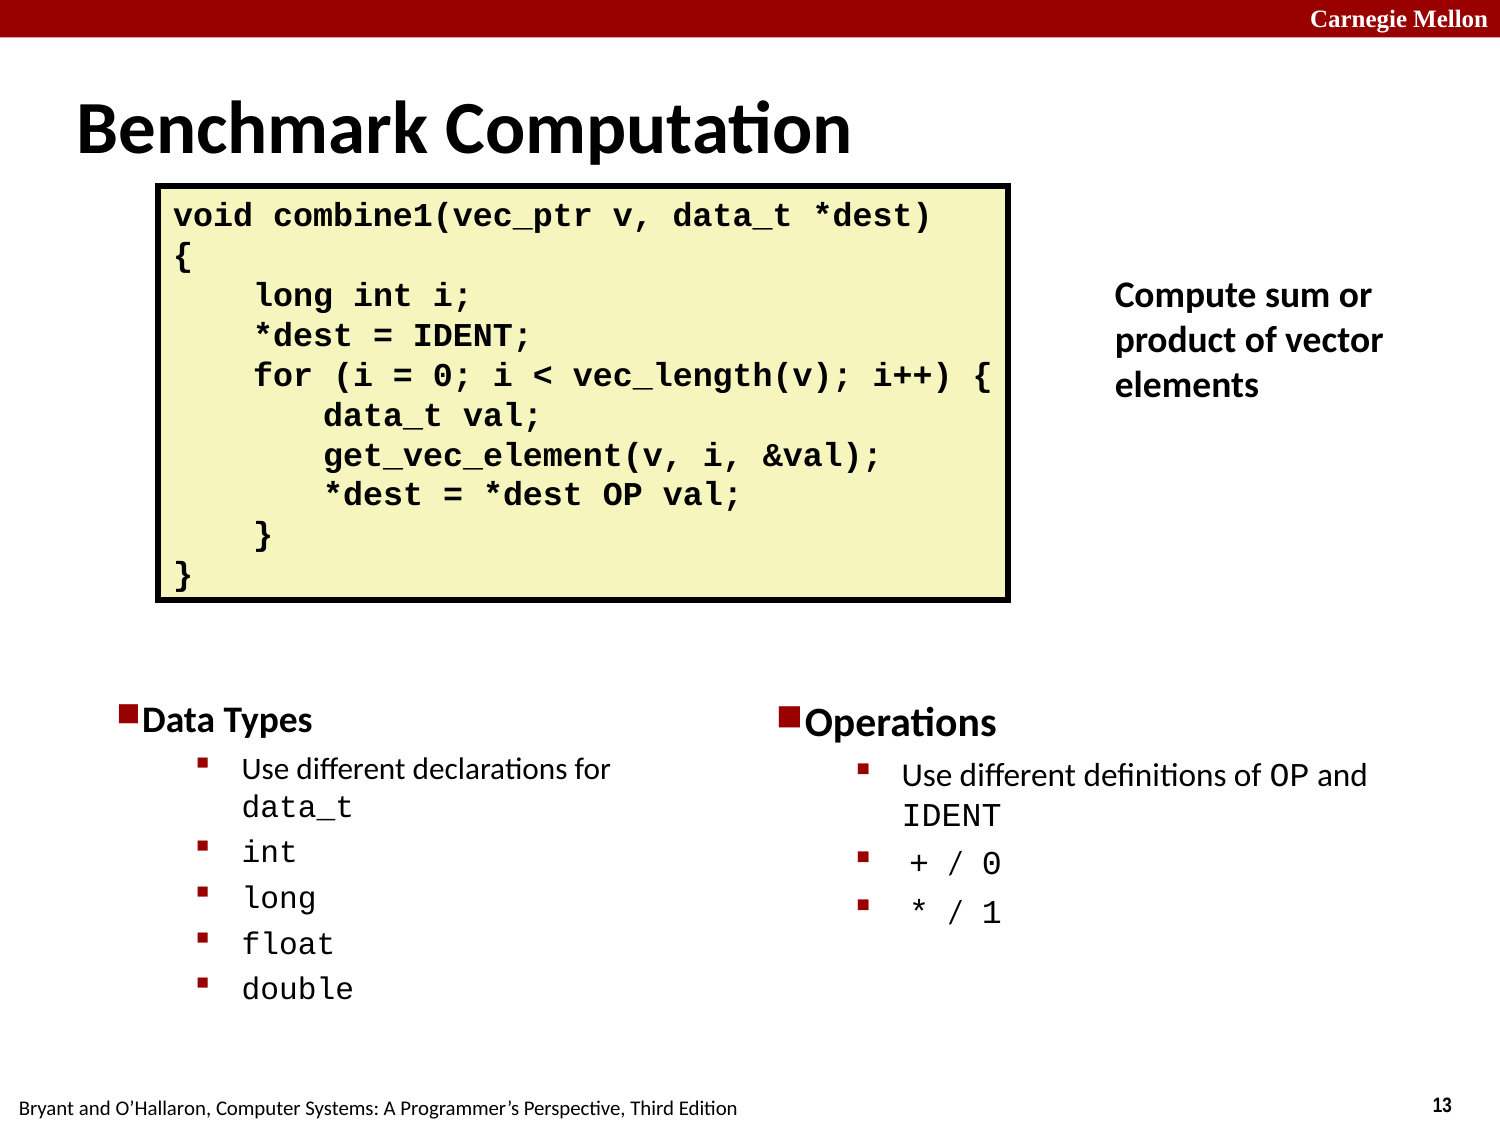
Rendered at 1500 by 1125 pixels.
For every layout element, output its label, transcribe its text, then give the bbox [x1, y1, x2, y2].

list Operations Use different definitions of OP and IDENT + / 0 * / 1 [764, 687, 1400, 1052]
text_box Compute sum or product of vector elements [1100, 262, 1500, 413]
list Data Types Use different declarations for data_t int long float double [104, 687, 740, 1052]
text_box void combine1(vec_ptr v, data_t *dest) { long int i; *dest = IDENT; for (i = 0; i < vec_length(v); i++) { data_t val; get_vec_element(v, i, &val); *dest = *dest OP val; } } [158, 185, 1009, 600]
title Benchmark Computation [61, 60, 1307, 186]
